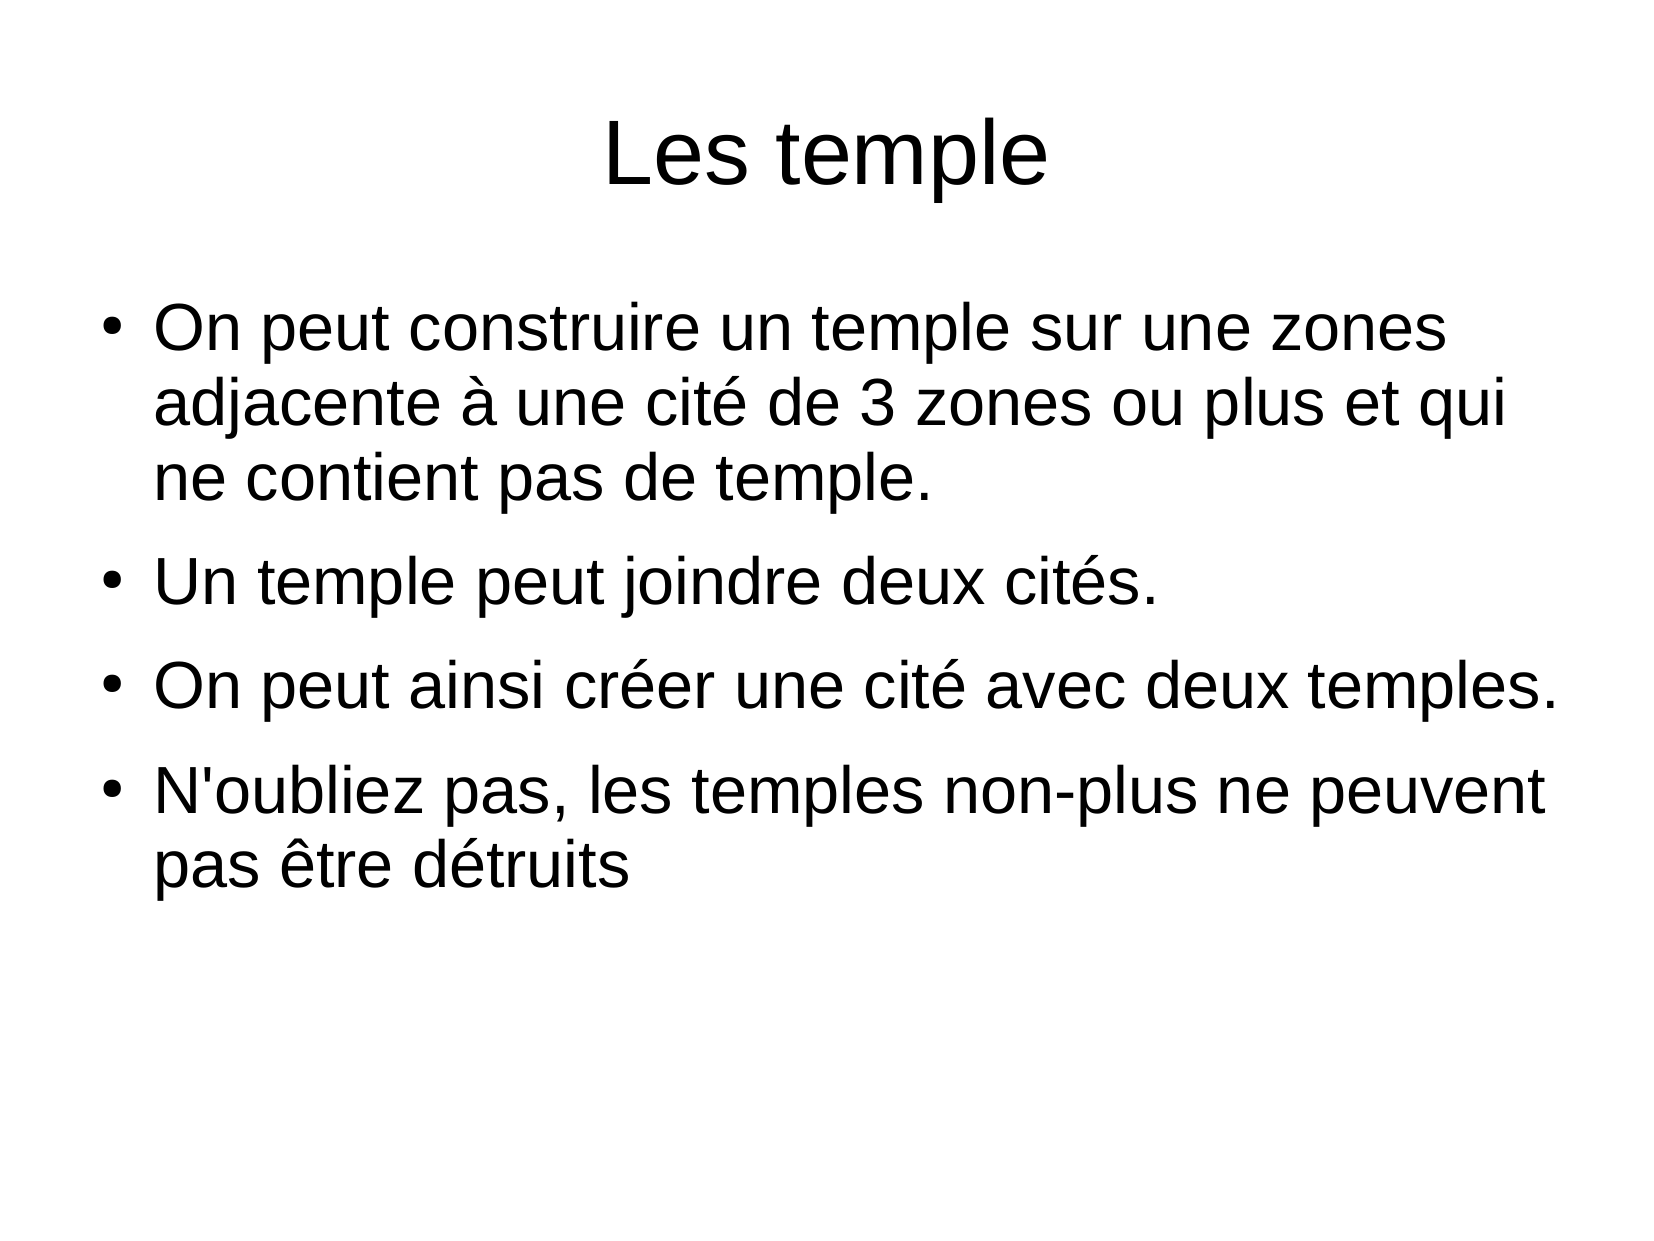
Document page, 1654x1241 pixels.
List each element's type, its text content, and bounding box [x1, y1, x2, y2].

title Les temple [82, 49, 1571, 257]
list On peut construire un temple sur une zones adjacente à une cité de 3 zones ou plus et qui ne contient pas de temple. Un temple peut joindre deux cités. On peut ainsi créer une cité avec deux temples. N'oubliez pas, les temples non-plus ne peuvent pas être détruits [82, 290, 1571, 1010]
